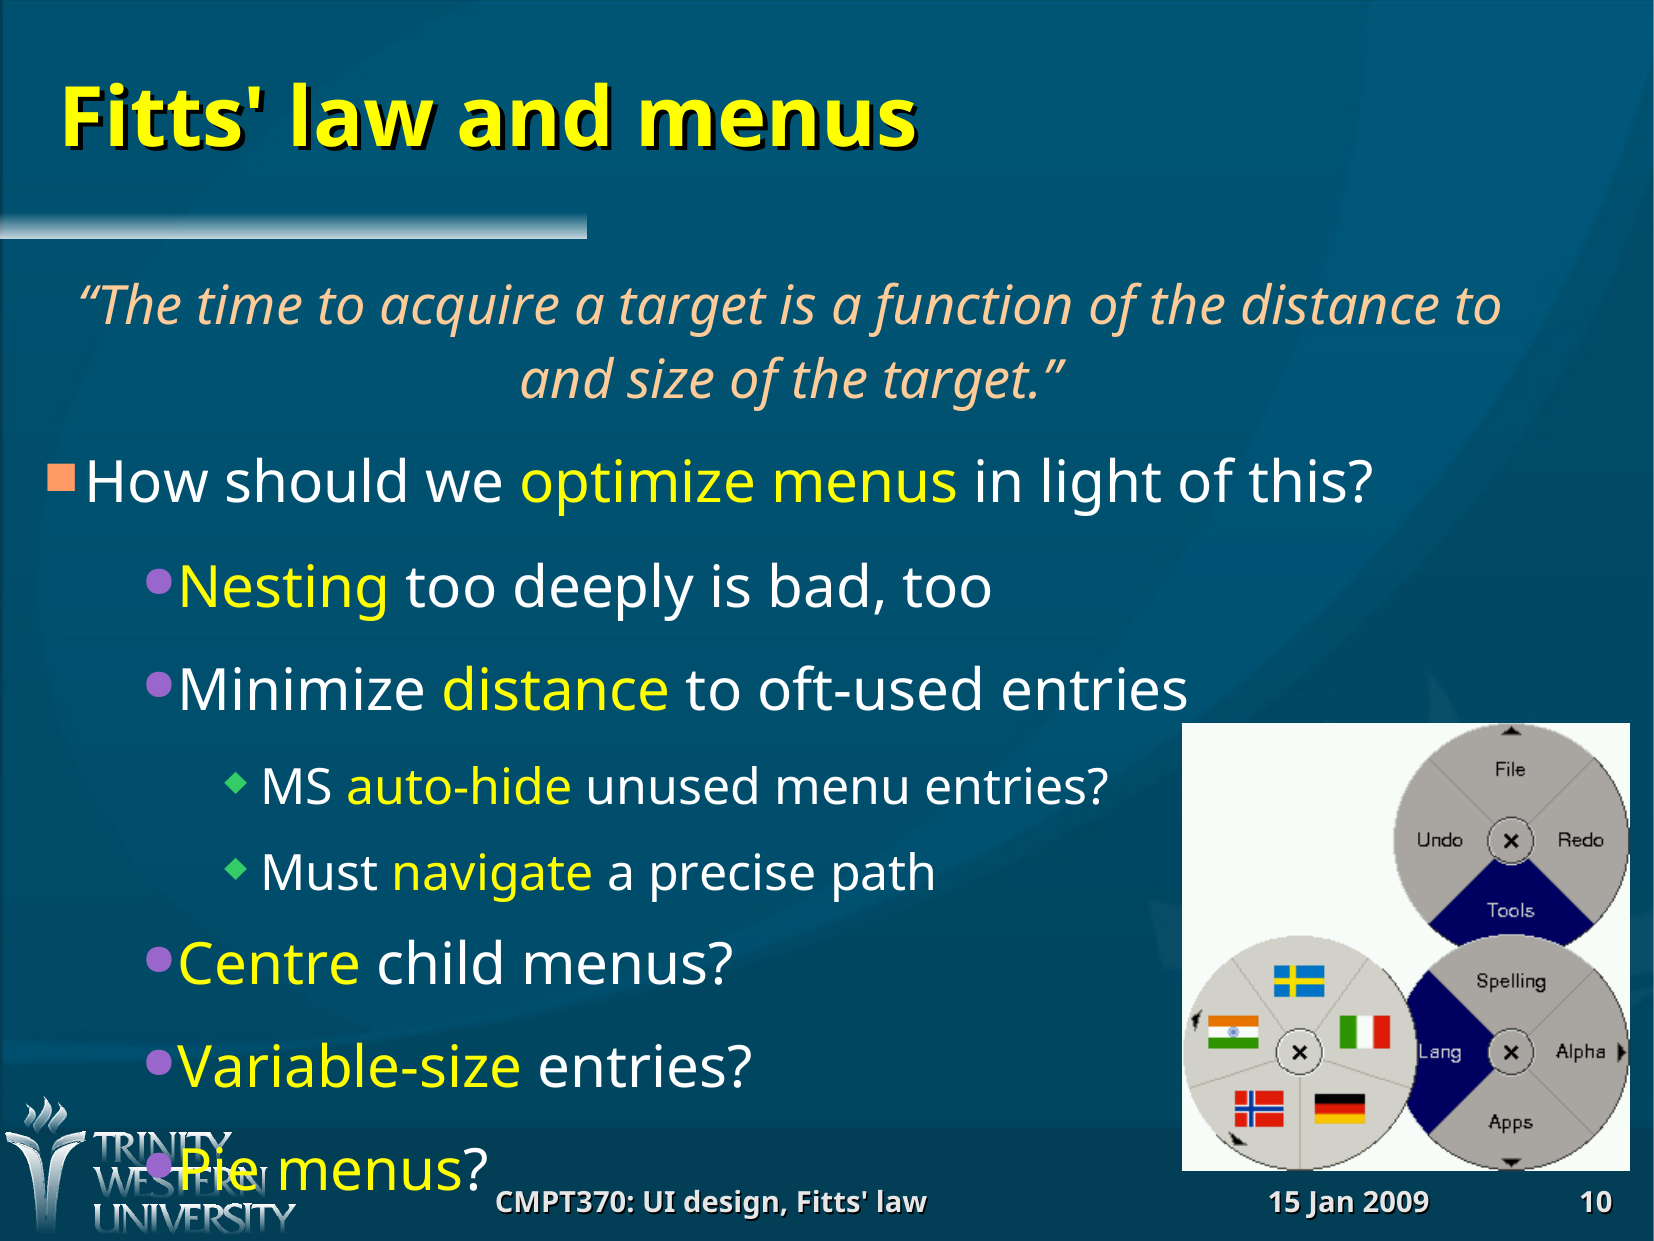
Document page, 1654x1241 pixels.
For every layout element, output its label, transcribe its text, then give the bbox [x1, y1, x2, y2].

picture [0, 214, 586, 232]
picture [1182, 723, 1654, 1170]
picture [38, 1227, 54, 1232]
picture [0, 233, 586, 238]
list “The time to acquire a target is a function of the distance to and size of the target.” How should we optimize menus in light of this? Nesting too deeply is bad, too Minimize distance to oft-used entries MS auto-hide unused menu entries? Must navigate a precise path Centre child menus? Variable-size entries? Pie menus? [47, 266, 1536, 1097]
title Fitts' law and menus [59, 27, 1548, 201]
